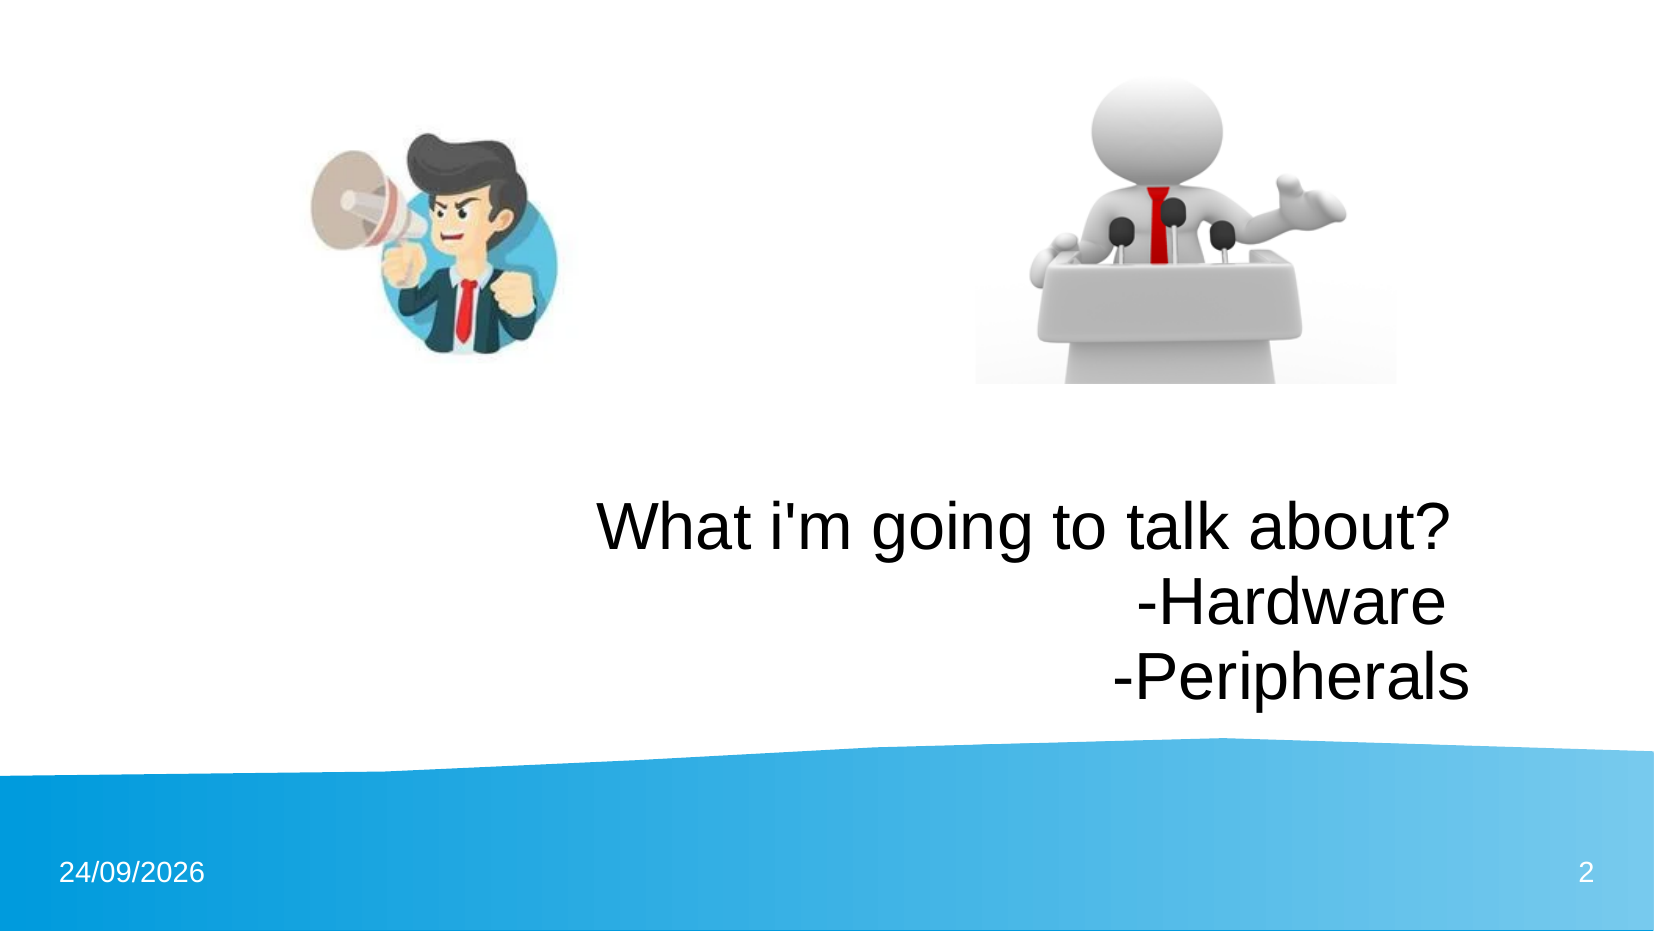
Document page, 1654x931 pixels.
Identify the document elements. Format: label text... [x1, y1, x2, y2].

subtitle What i'm going to talk about? -Hardware -Peripherals [0, 265, 1477, 931]
picture [940, 55, 1418, 384]
picture [278, 88, 591, 402]
